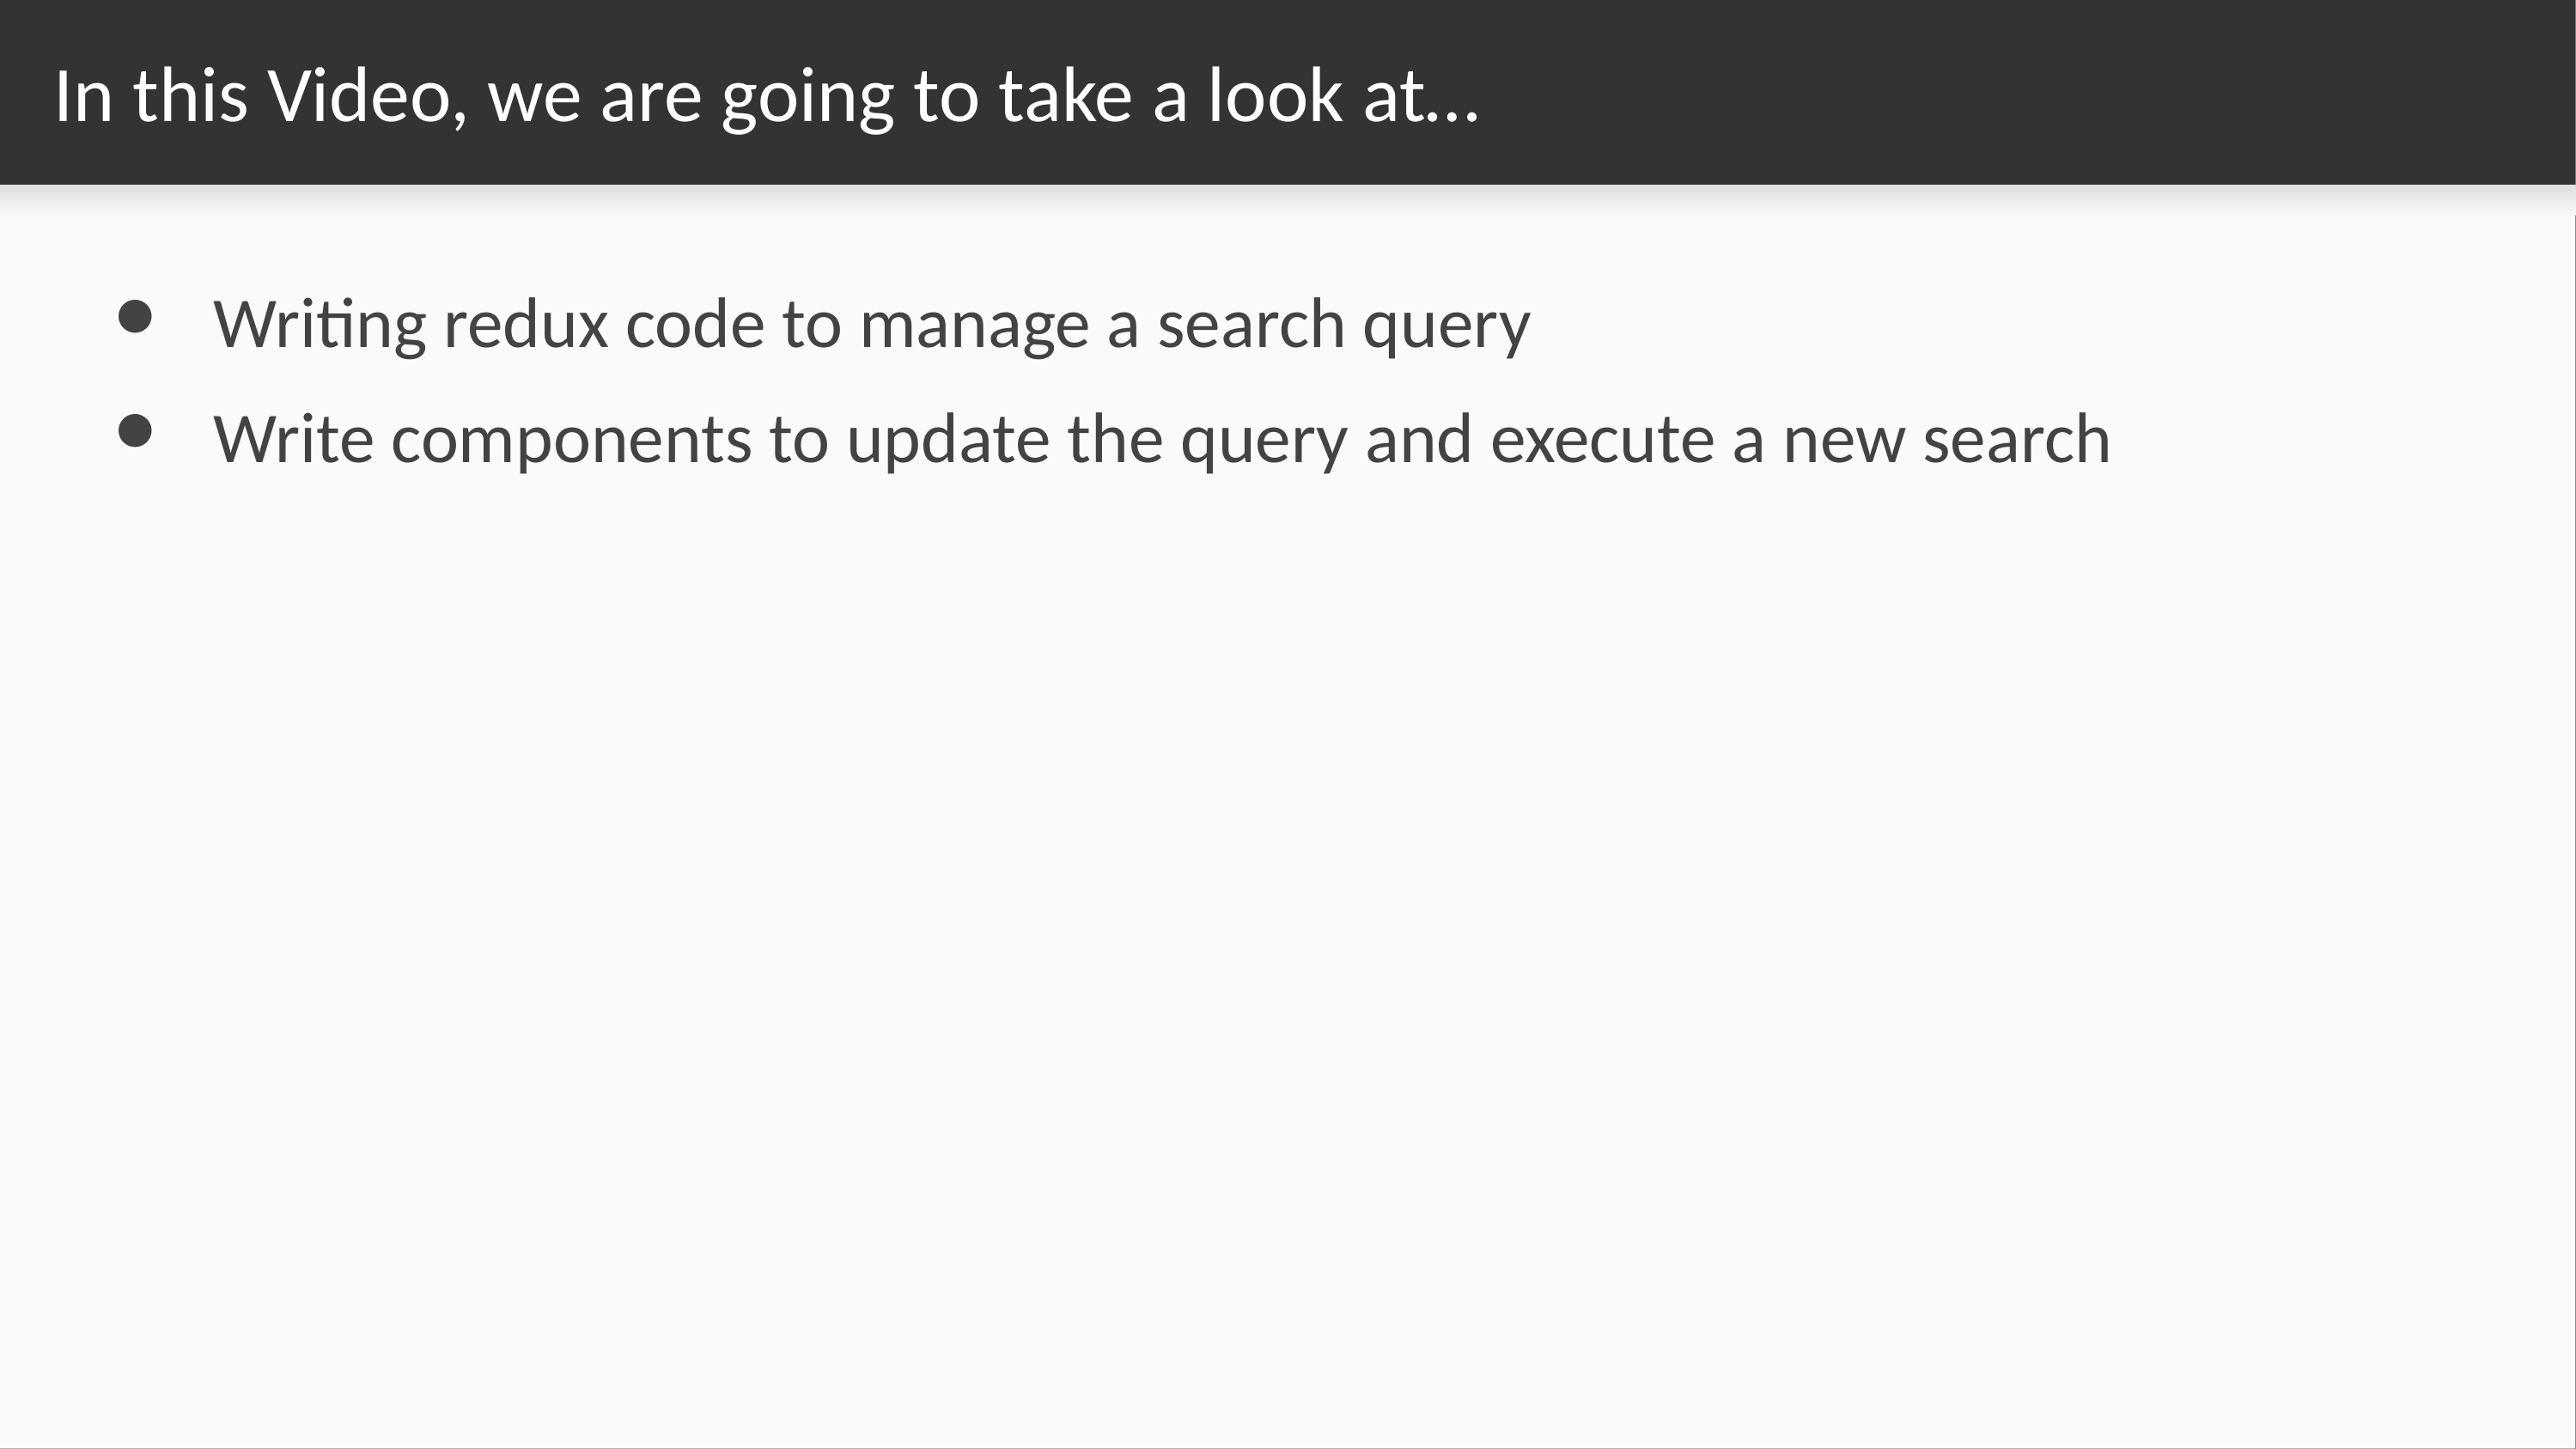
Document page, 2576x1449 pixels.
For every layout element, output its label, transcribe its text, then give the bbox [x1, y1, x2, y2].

title In this Video, we are going to take a look at… [27, 4, 2514, 175]
list Writing redux code to manage a search query Write components to update the query and execute a new search [59, 250, 2514, 1384]
